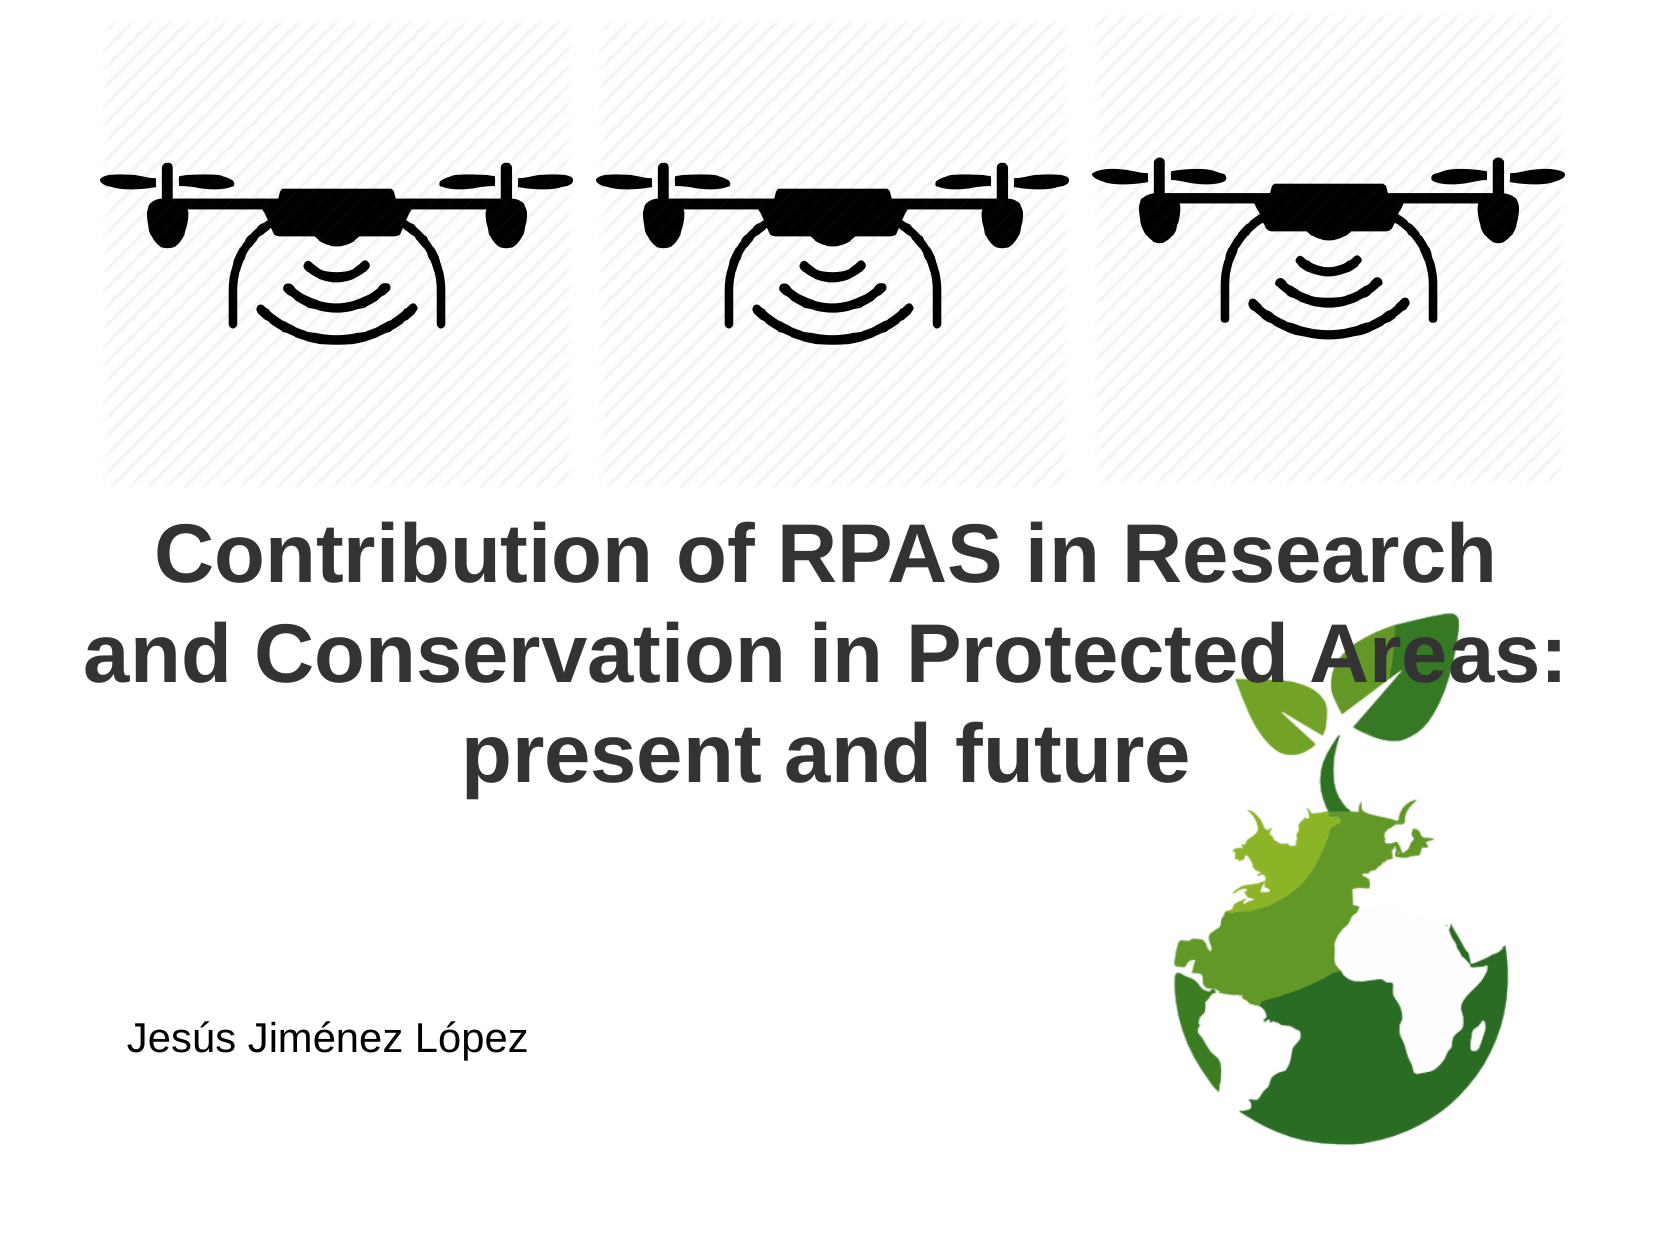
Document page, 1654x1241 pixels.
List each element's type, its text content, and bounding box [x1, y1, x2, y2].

text_box Contribution of RPAS in Research and Conservation in Protected Areas: present and future [82, 510, 1571, 790]
text_box Jesús Jiménez López [112, 1003, 544, 1066]
picture [596, 17, 1069, 491]
picture [100, 17, 573, 491]
picture [1092, 11, 1565, 485]
picture [1076, 531, 1618, 1215]
